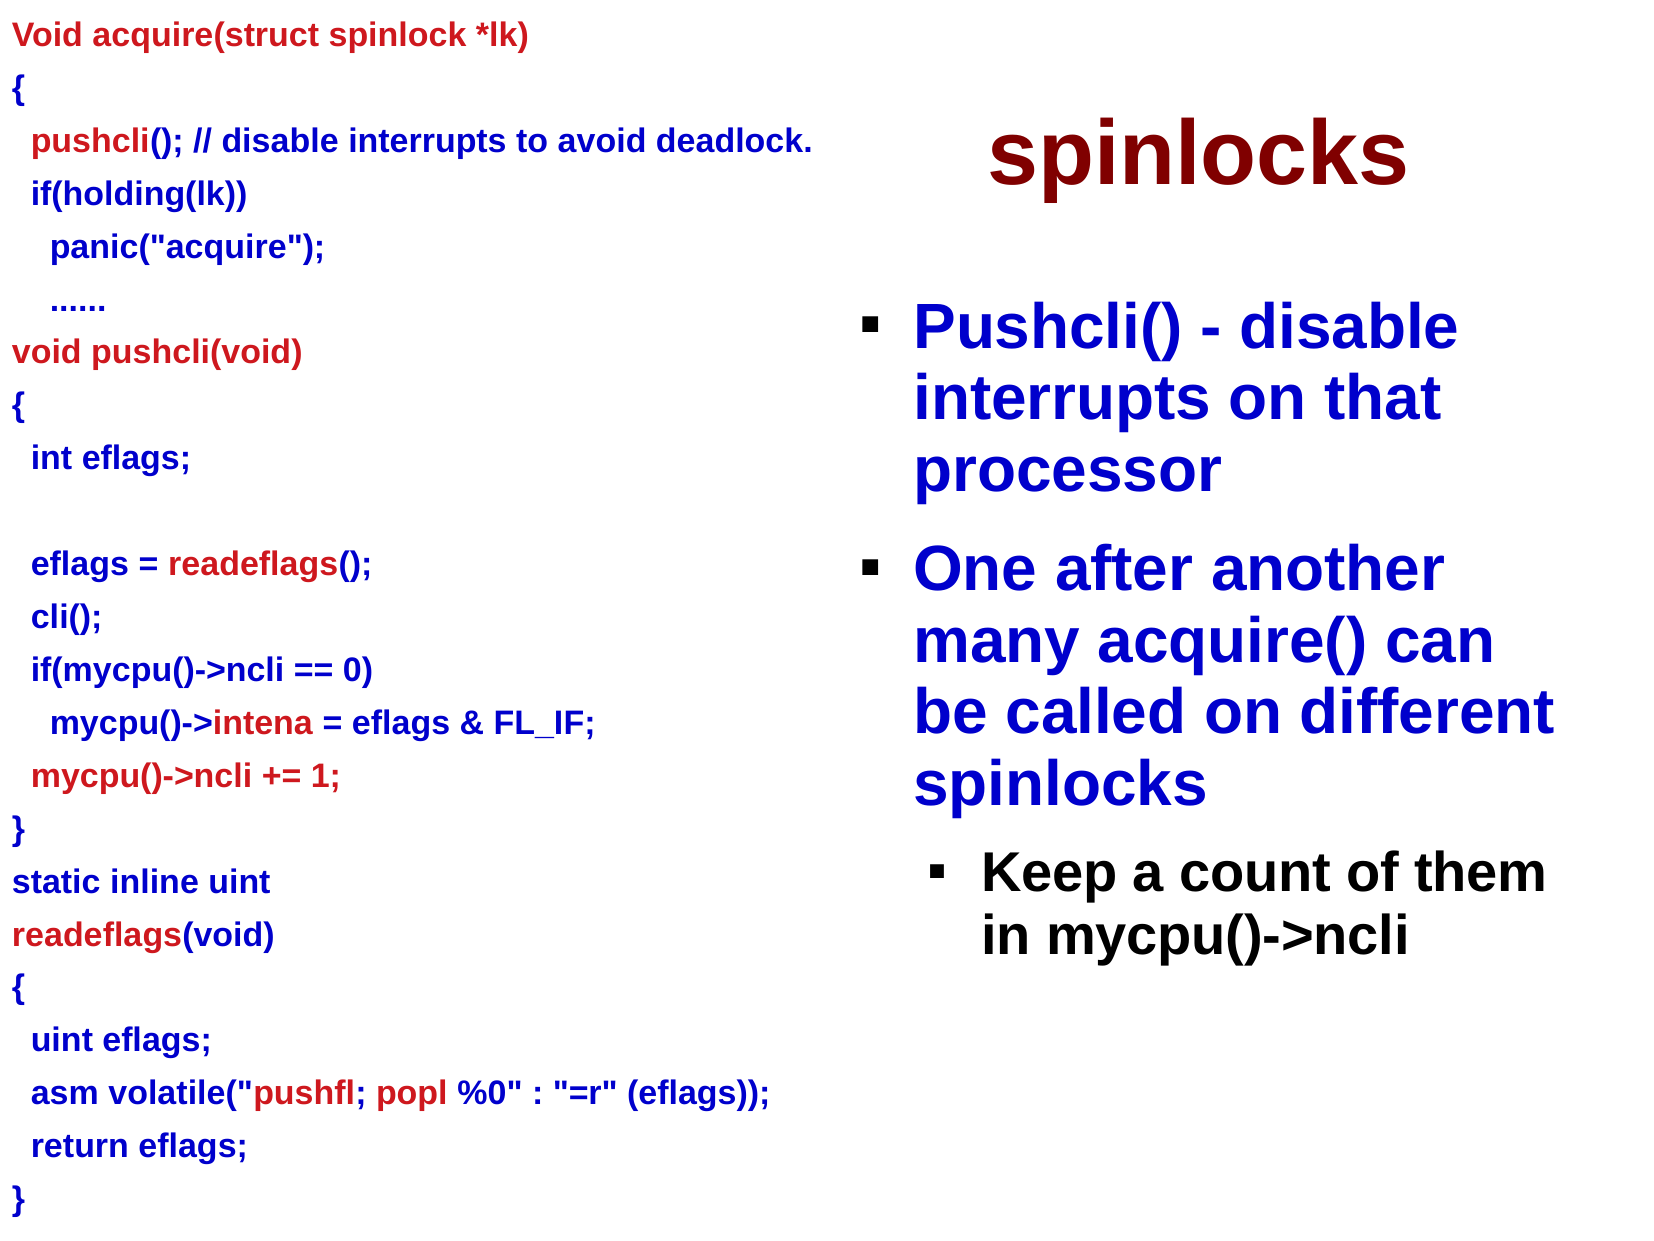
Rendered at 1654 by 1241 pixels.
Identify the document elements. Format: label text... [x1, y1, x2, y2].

list Pushcli() - disable interrupts on that processor One after another many acquire() can be called on different spinlocks Keep a count of them in mycpu()->ncli [845, 290, 1572, 1010]
list Void acquire(struct spinlock *lk) { pushcli(); // disable interrupts to avoid deadlock. if(holding(lk)) panic("acquire"); ...... void pushcli(void) { int eflags; eflags = readeflags(); cli(); if(mycpu()->ncli == 0) mycpu()->intena = eflags & FL_IF; mycpu()->ncli += 1; } static inline uint readeflags(void) { uint eflags; asm volatile("pushfl; popl %0" : "=r" (eflags)); return eflags; } [11, 15, 846, 1241]
title spinlocks [846, 49, 1571, 257]
